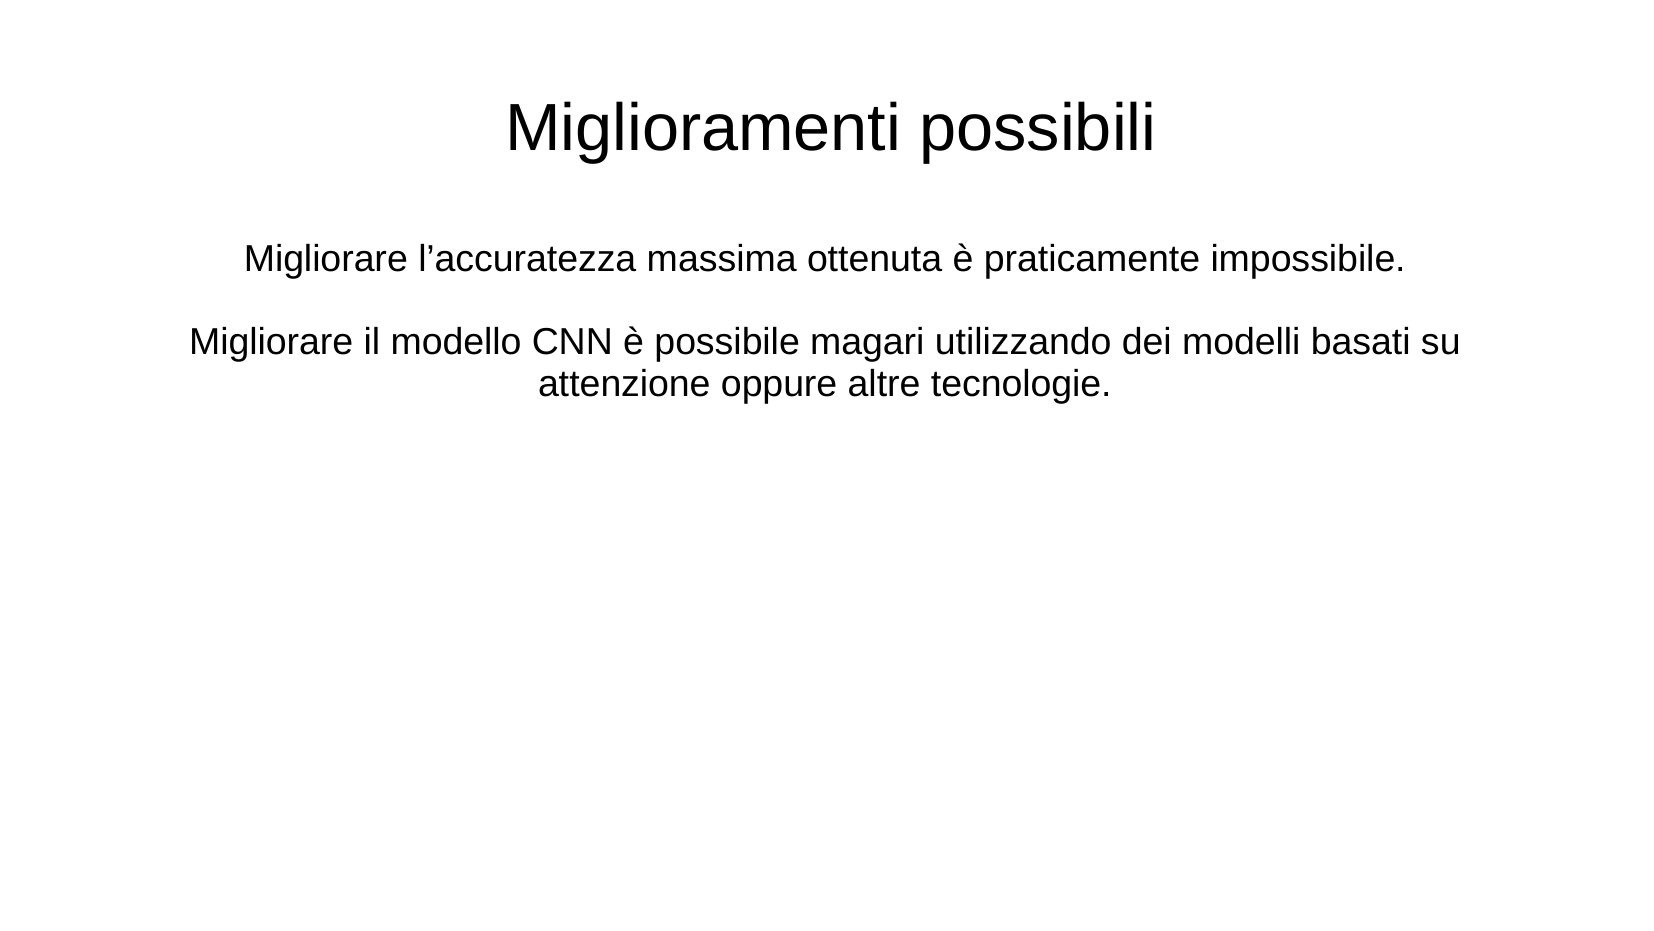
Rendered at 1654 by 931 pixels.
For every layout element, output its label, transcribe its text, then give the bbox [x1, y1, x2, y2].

text_box Migliorare l’accuratezza massima ottenuta è praticamente impossibile. Migliorare il modello CNN è possibile magari utilizzando dei modelli basati su attenzione oppure altre tecnologie. [112, 225, 1538, 417]
subtitle Miglioramenti possibili [86, 67, 1576, 188]
